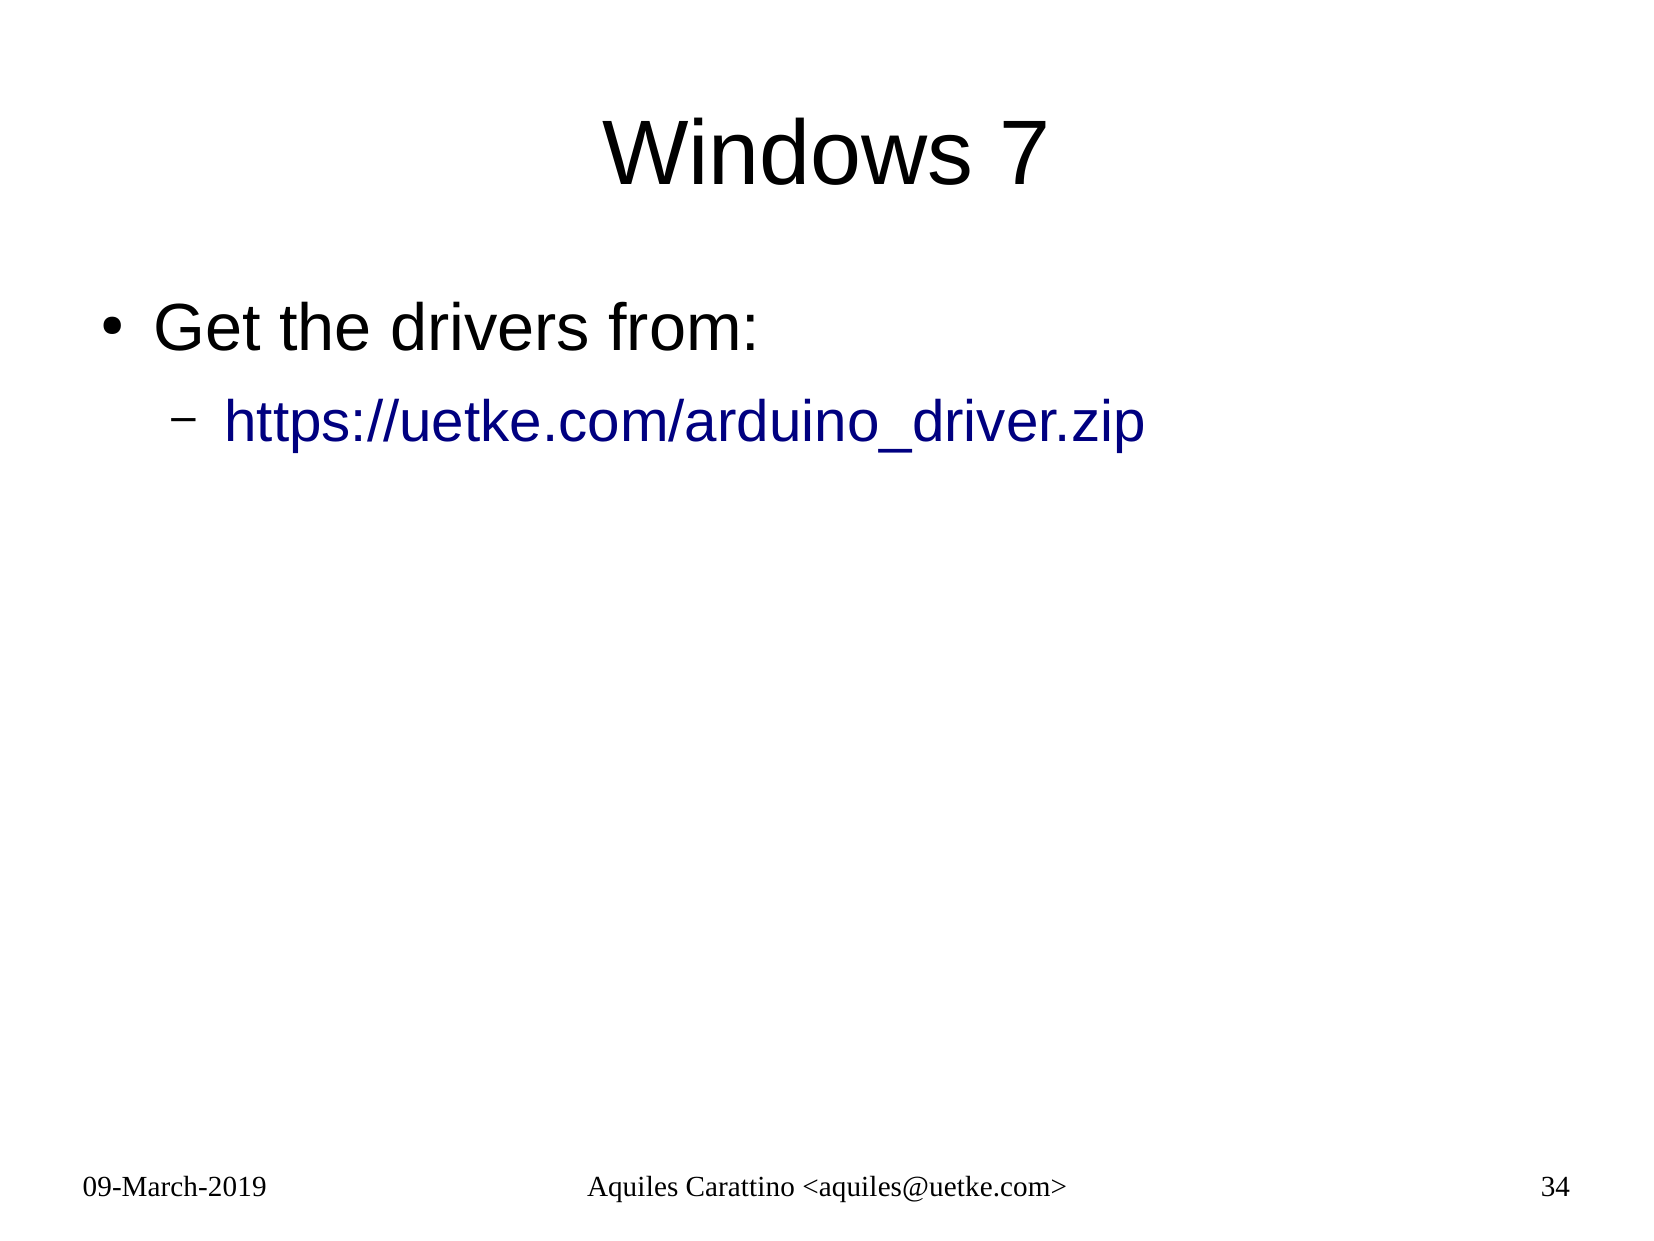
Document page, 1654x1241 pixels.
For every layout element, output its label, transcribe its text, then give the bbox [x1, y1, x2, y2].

title Windows 7 [82, 49, 1571, 257]
list Get the drivers from: https://uetke.com/arduino_driver.zip [82, 290, 1571, 1010]
